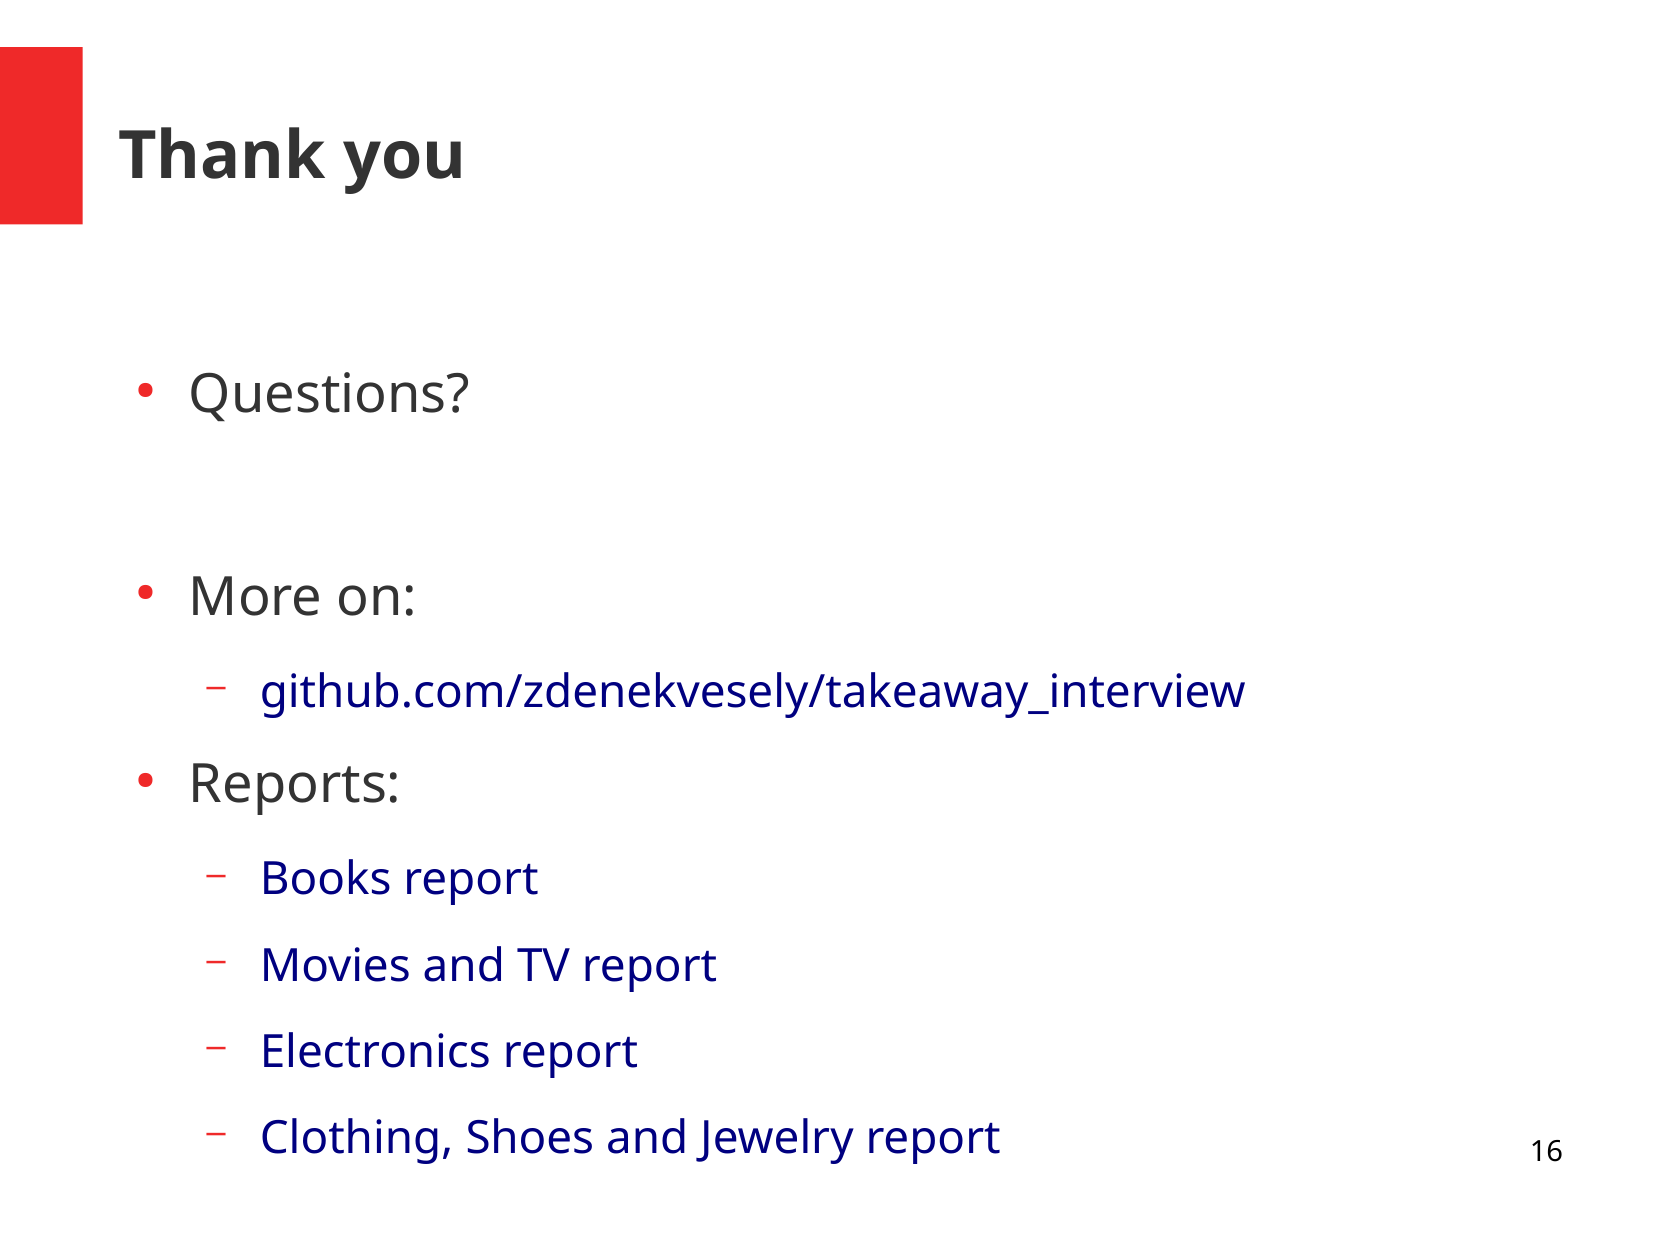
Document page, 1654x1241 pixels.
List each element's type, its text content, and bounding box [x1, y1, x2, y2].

list Questions? More on: github.com/zdenekvesely/takeaway_interview Reports: Books report Movies and TV report Electronics report Clothing, Shoes and Jewelry report [118, 354, 1536, 1074]
title Thank you [118, 49, 1571, 257]
